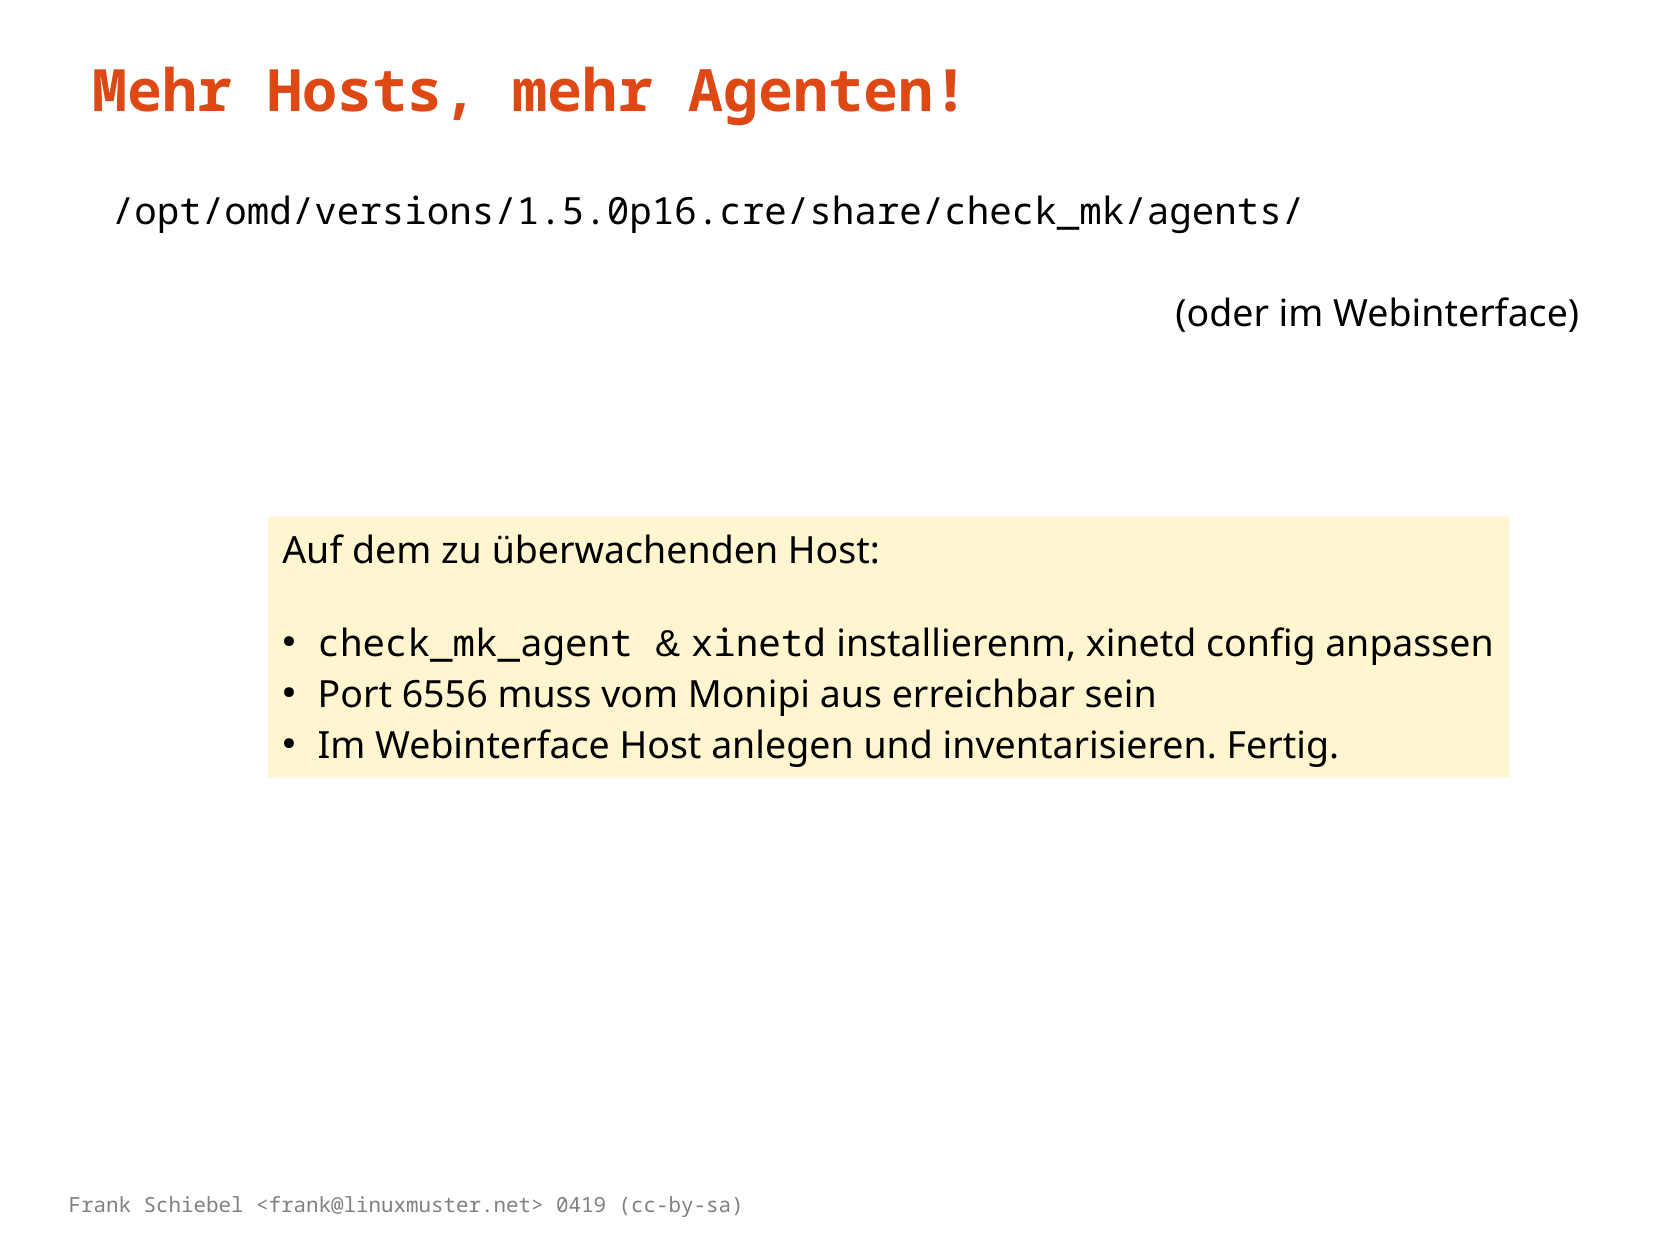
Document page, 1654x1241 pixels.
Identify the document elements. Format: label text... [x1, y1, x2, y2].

text_box Auf dem zu überwachenden Host: check_mk_agent & xinetd installierenm, xinetd config anpassen Port 6556 muss vom Monipi aus erreichbar sein Im Webinterface Host anlegen und inventarisieren. Fertig. [267, 516, 1391, 754]
text_box Mehr Hosts, mehr Agenten! [78, 42, 1130, 118]
text_box /opt/omd/versions/1.5.0p16.cre/share/check_mk/agents/ (oder im Webinterface) [97, 177, 1595, 316]
